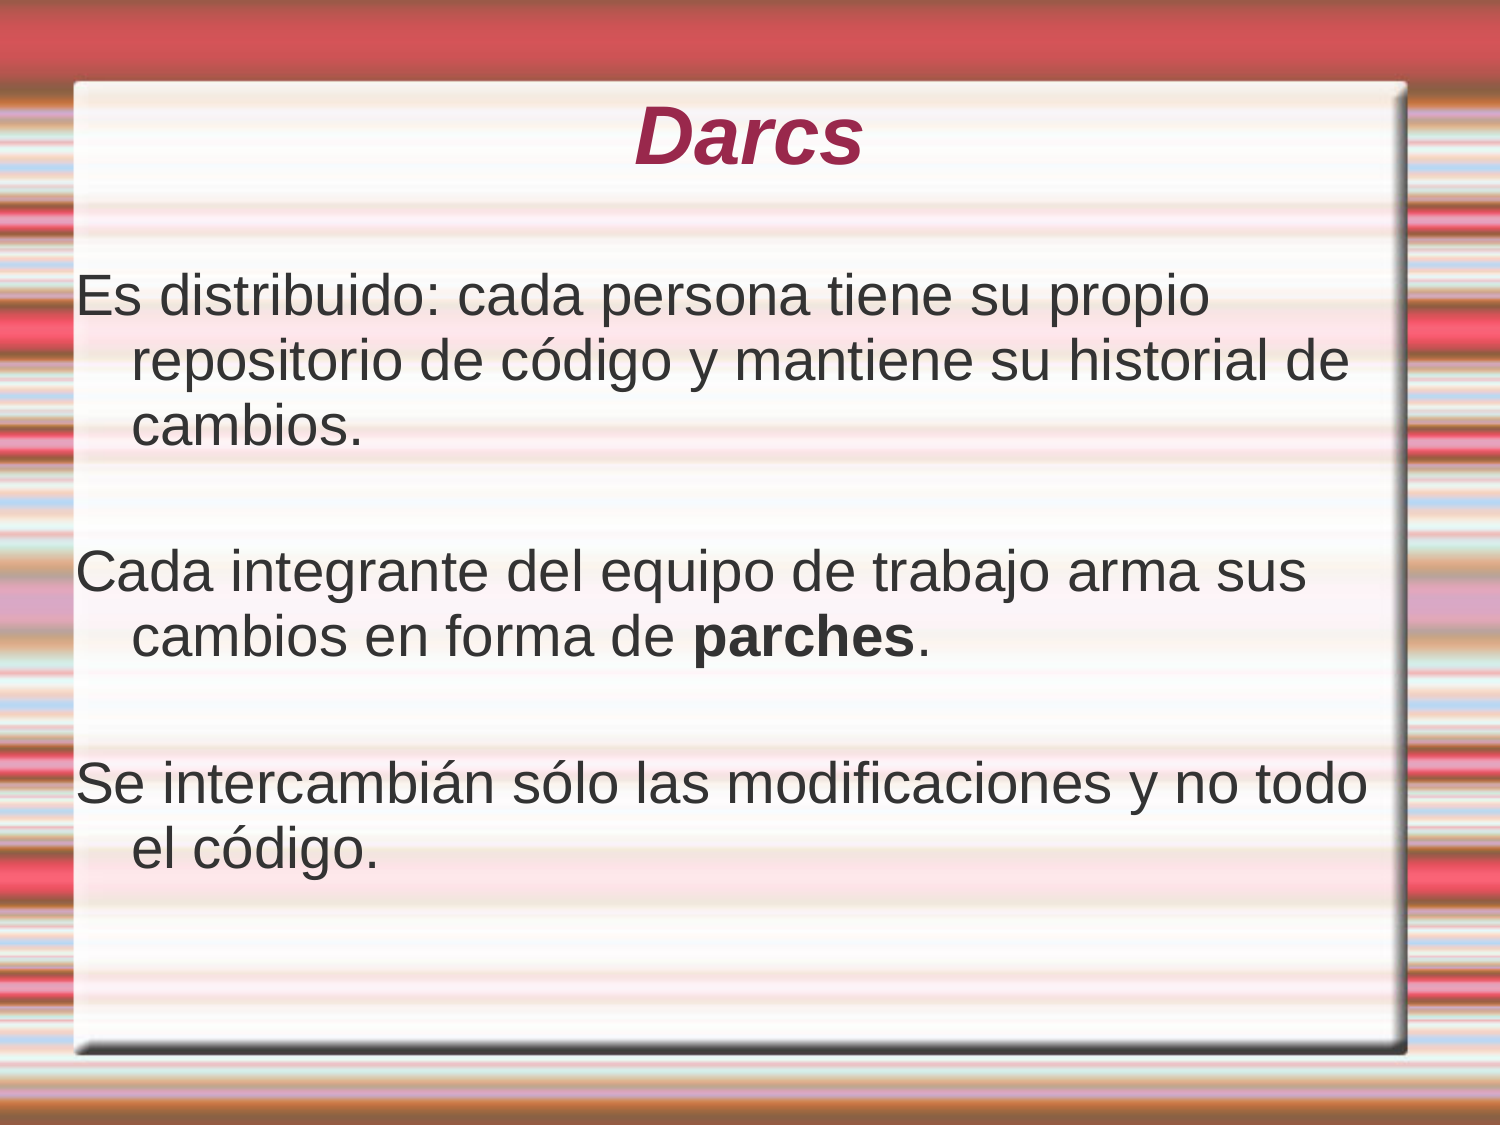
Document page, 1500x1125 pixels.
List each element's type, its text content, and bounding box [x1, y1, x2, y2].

picture [0, 0, 1500, 1125]
title Darcs [75, 25, 1426, 253]
list Es distribuido: cada persona tiene su propio repositorio de código y mantiene su historial de cambios. Cada integrante del equipo de trabajo arma sus cambios en forma de parches. Se intercambián sólo las modificaciones y no todo el código. [75, 262, 1388, 1006]
